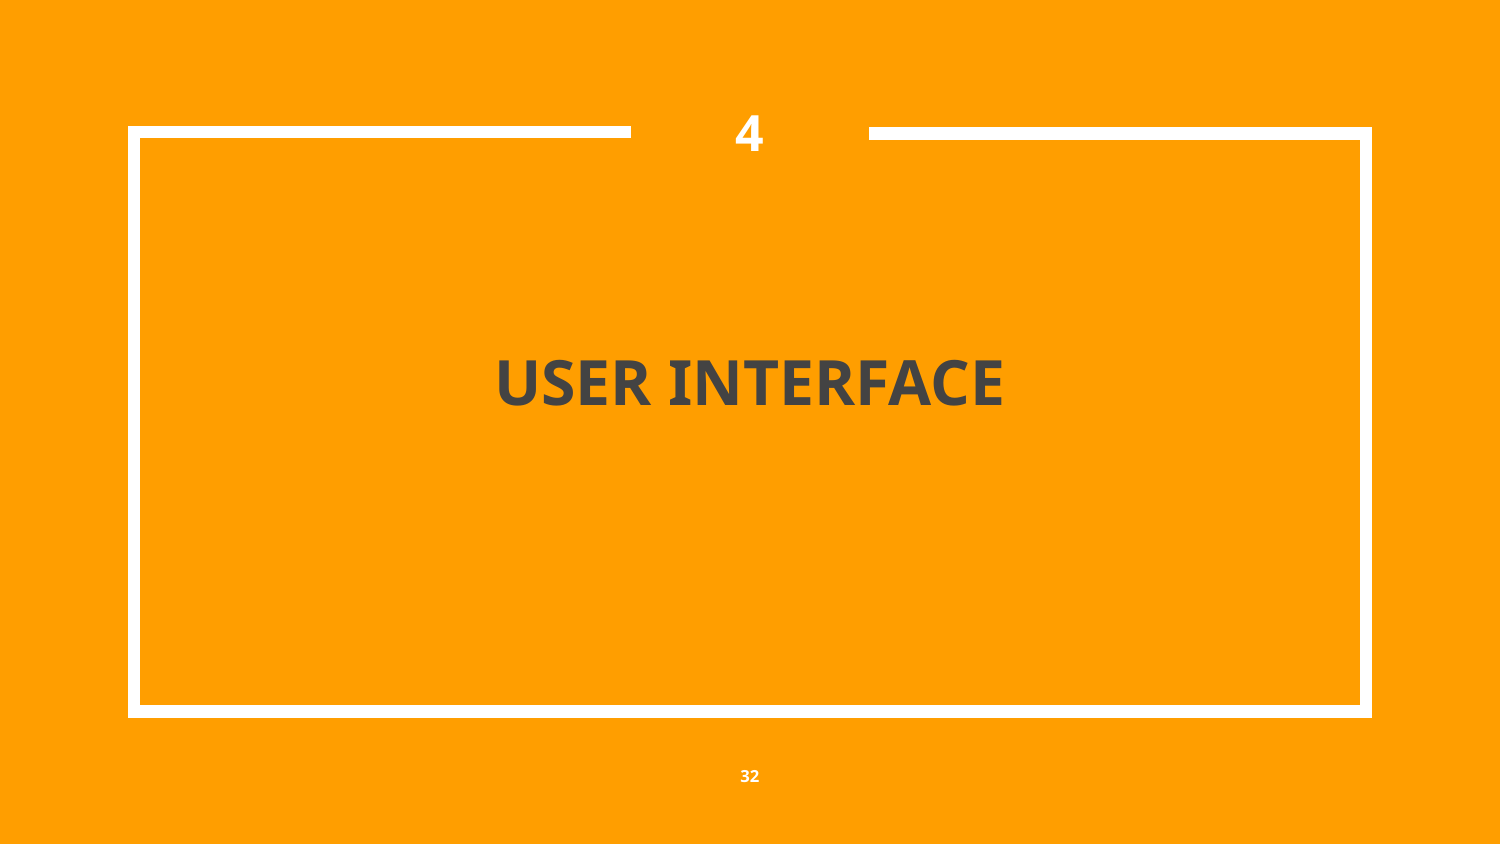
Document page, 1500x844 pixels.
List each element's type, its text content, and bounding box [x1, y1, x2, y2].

text_box 4 [633, 86, 867, 178]
title USER INTERFACE [317, 324, 1183, 433]
slide_number <number> [0, 711, 1500, 844]
